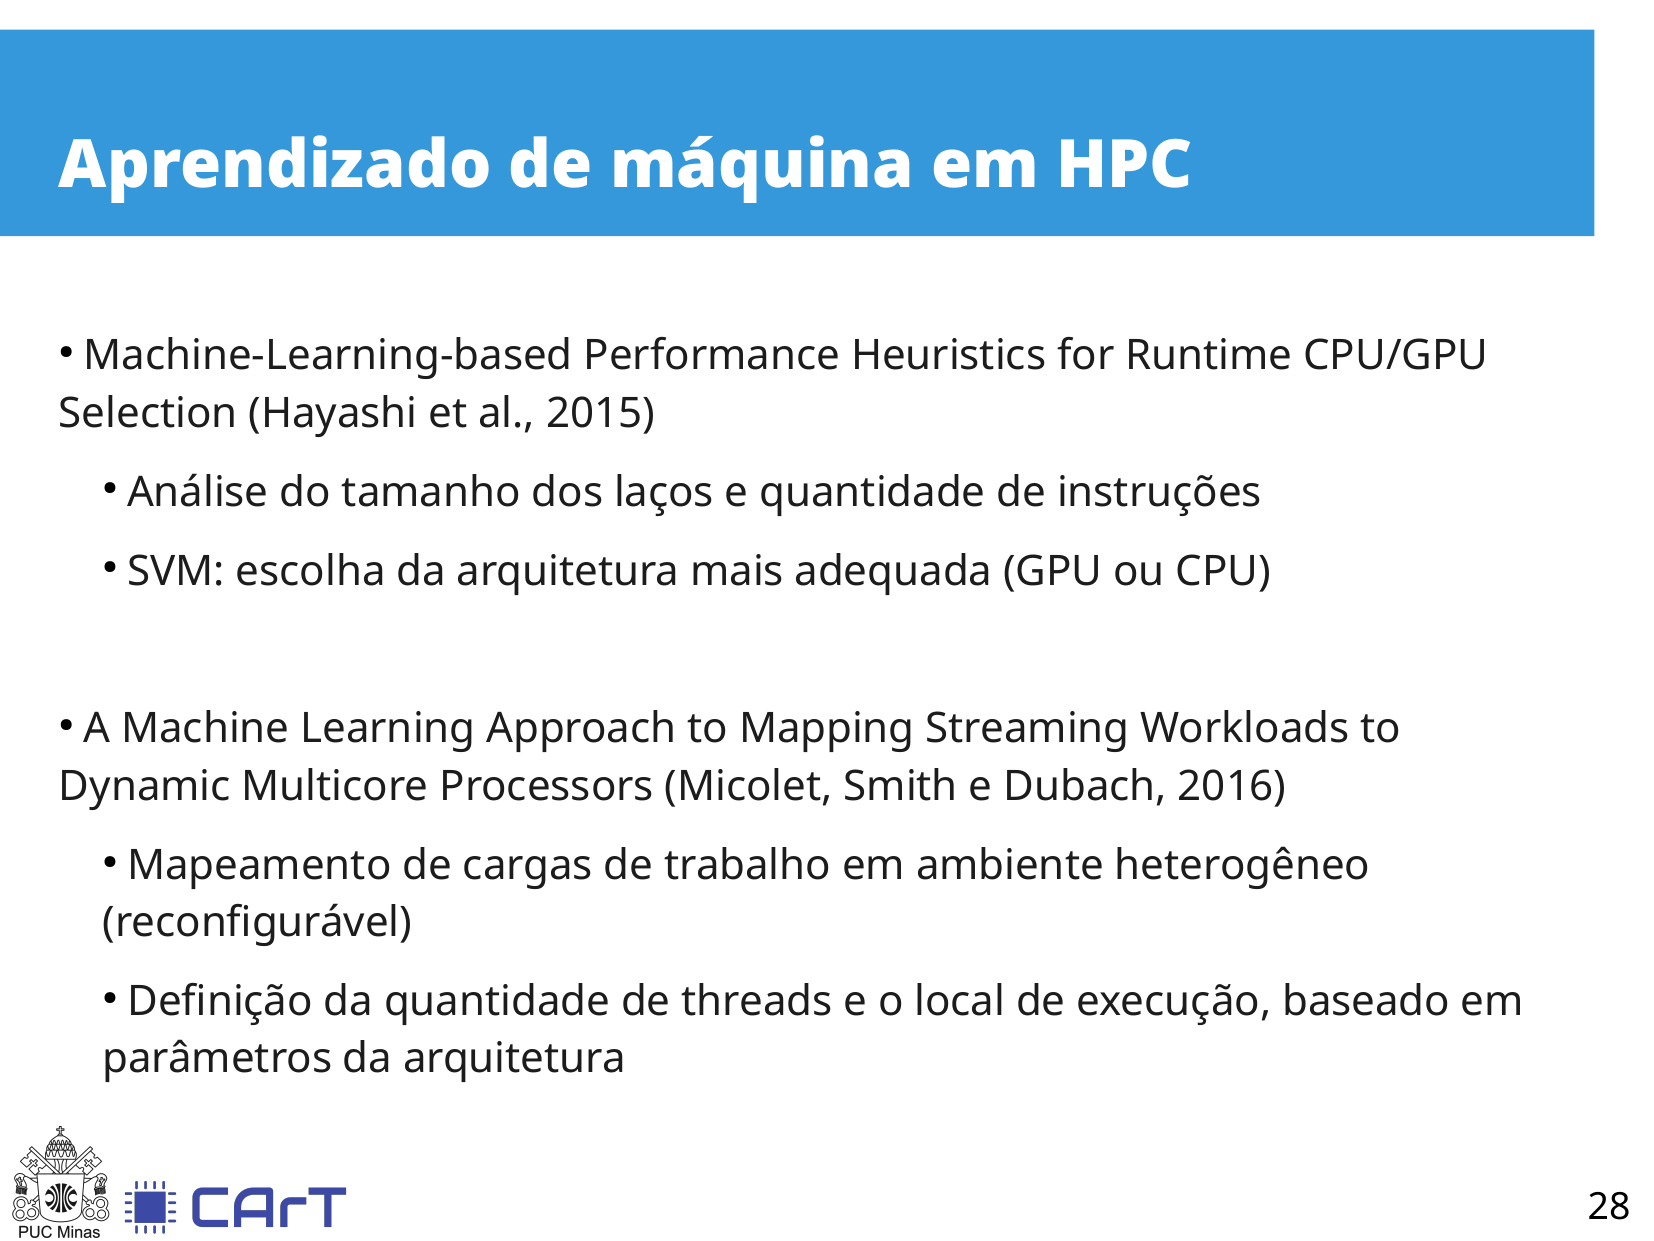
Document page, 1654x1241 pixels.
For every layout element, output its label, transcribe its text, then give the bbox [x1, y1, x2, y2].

title Aprendizado de máquina em HPC [59, 59, 1595, 207]
picture [124, 1181, 347, 1235]
picture [0, 1126, 119, 1241]
list Machine-Learning-based Performance Heuristics for Runtime CPU/GPU Selection (Hayashi et al., 2015) Análise do tamanho dos laços e quantidade de instruções SVM: escolha da arquitetura mais adequada (GPU ou CPU) A Machine Learning Approach to Mapping Streaming Workloads to Dynamic Multicore Processors (Micolet, Smith e Dubach, 2016) Mapeamento de cargas de trabalho em ambiente heterogêneo (reconfigurável) Definição da quantidade de threads e o local de execução, baseado em parâmetros da arquitetura [59, 324, 1565, 1093]
